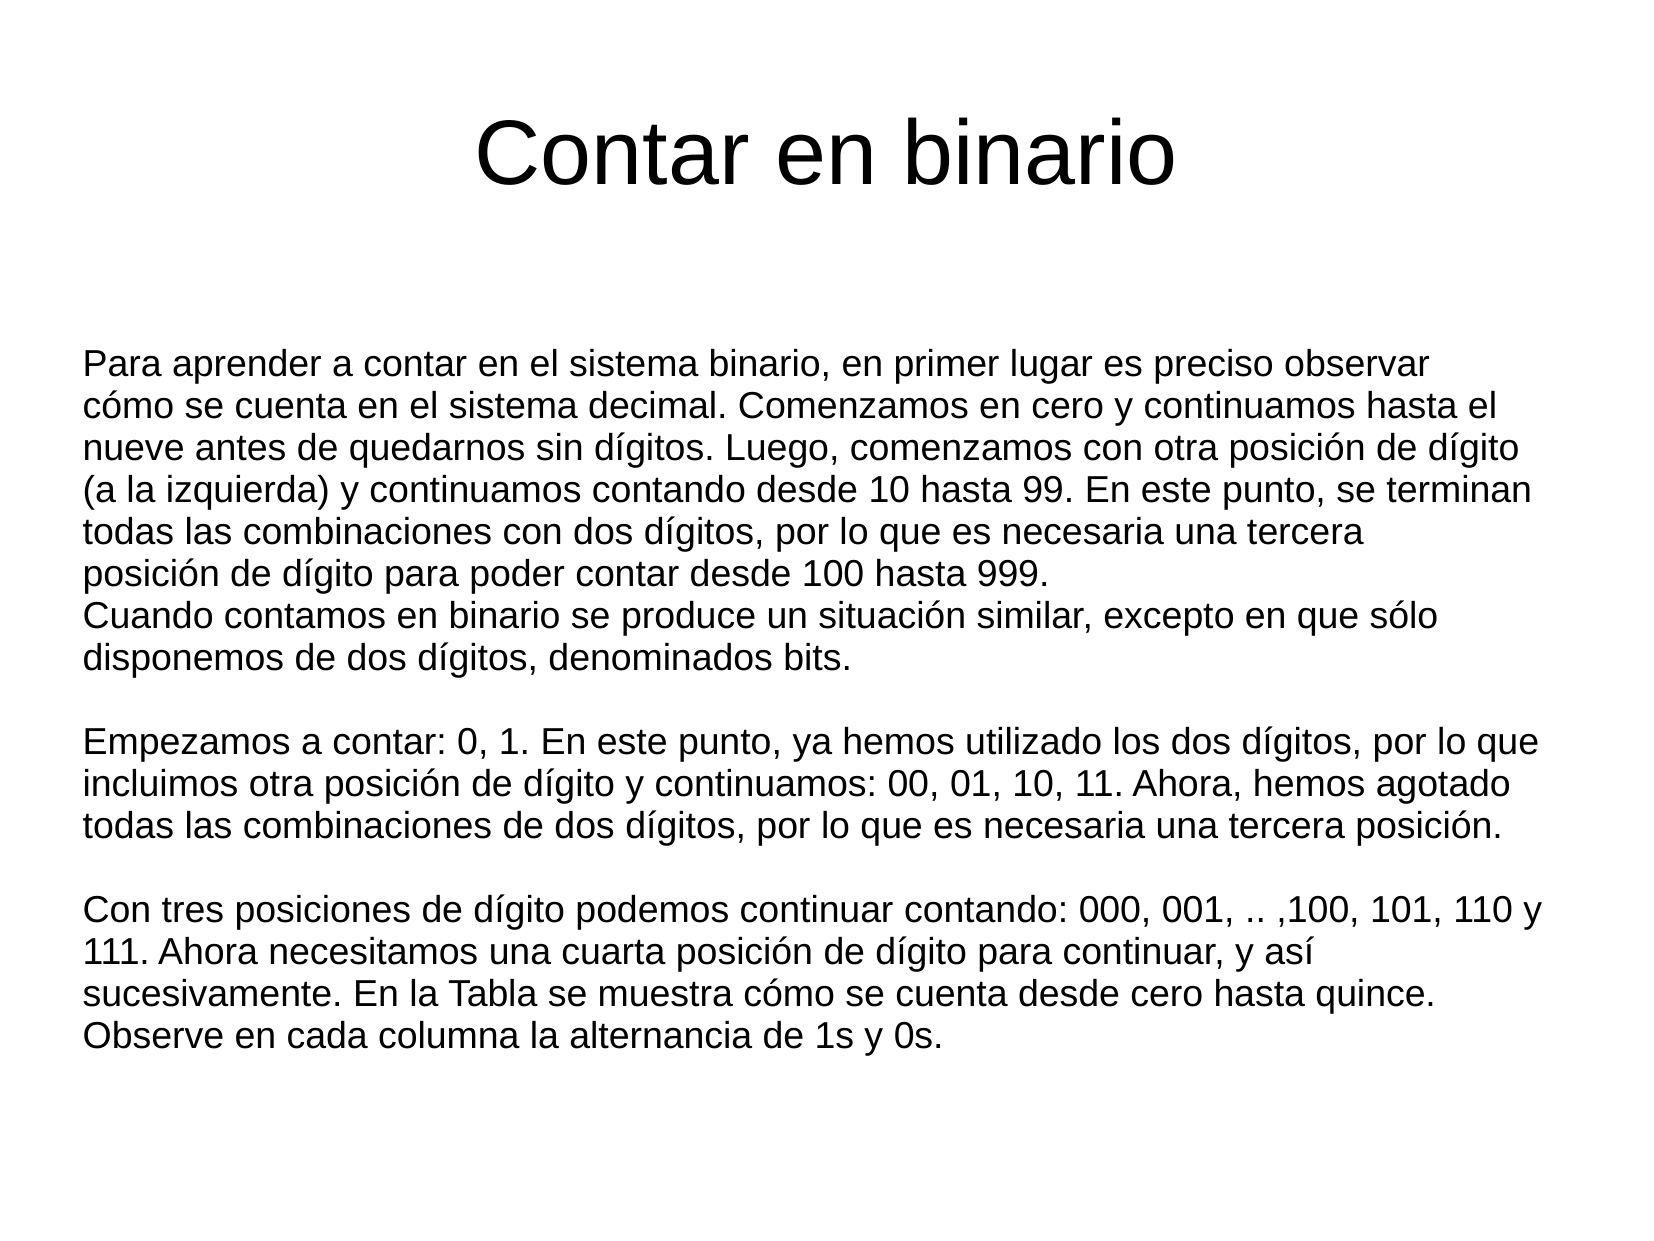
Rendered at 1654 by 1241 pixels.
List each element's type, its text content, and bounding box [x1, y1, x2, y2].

subtitle Para aprender a contar en el sistema binario, en primer lugar es preciso observar cómo se cuenta en el sistema decimal. Comenzamos en cero y continuamos hasta el nueve antes de quedarnos sin dígitos. Luego, comenzamos con otra posición de dígito (a la izquierda) y continuamos contando desde 10 hasta 99. En este punto, se terminan todas las combinaciones con dos dígitos, por lo que es necesaria una tercera posición de dígito para poder contar desde 100 hasta 999. Cuando contamos en binario se produce un situación similar, excepto en que sólo disponemos de dos dígitos, denominados bits. Empezamos a contar: 0, 1. En este punto, ya hemos utilizado los dos dígitos, por lo que incluimos otra posición de dígito y continuamos: 00, 01, 10, 11. Ahora, hemos agotado todas las combinaciones de dos dígitos, por lo que es necesaria una tercera posición. Con tres posiciones de dígito podemos continuar contando: 000, 001, .. ,100, 101, 110 y 111. Ahora necesitamos una cuarta posición de dígito para continuar, y así sucesivamente. En la Tabla se muestra cómo se cuenta desde cero hasta quince. Observe en cada columna la alternancia de 1s y 0s. [82, 290, 1571, 1109]
title Contar en binario [82, 49, 1571, 257]
